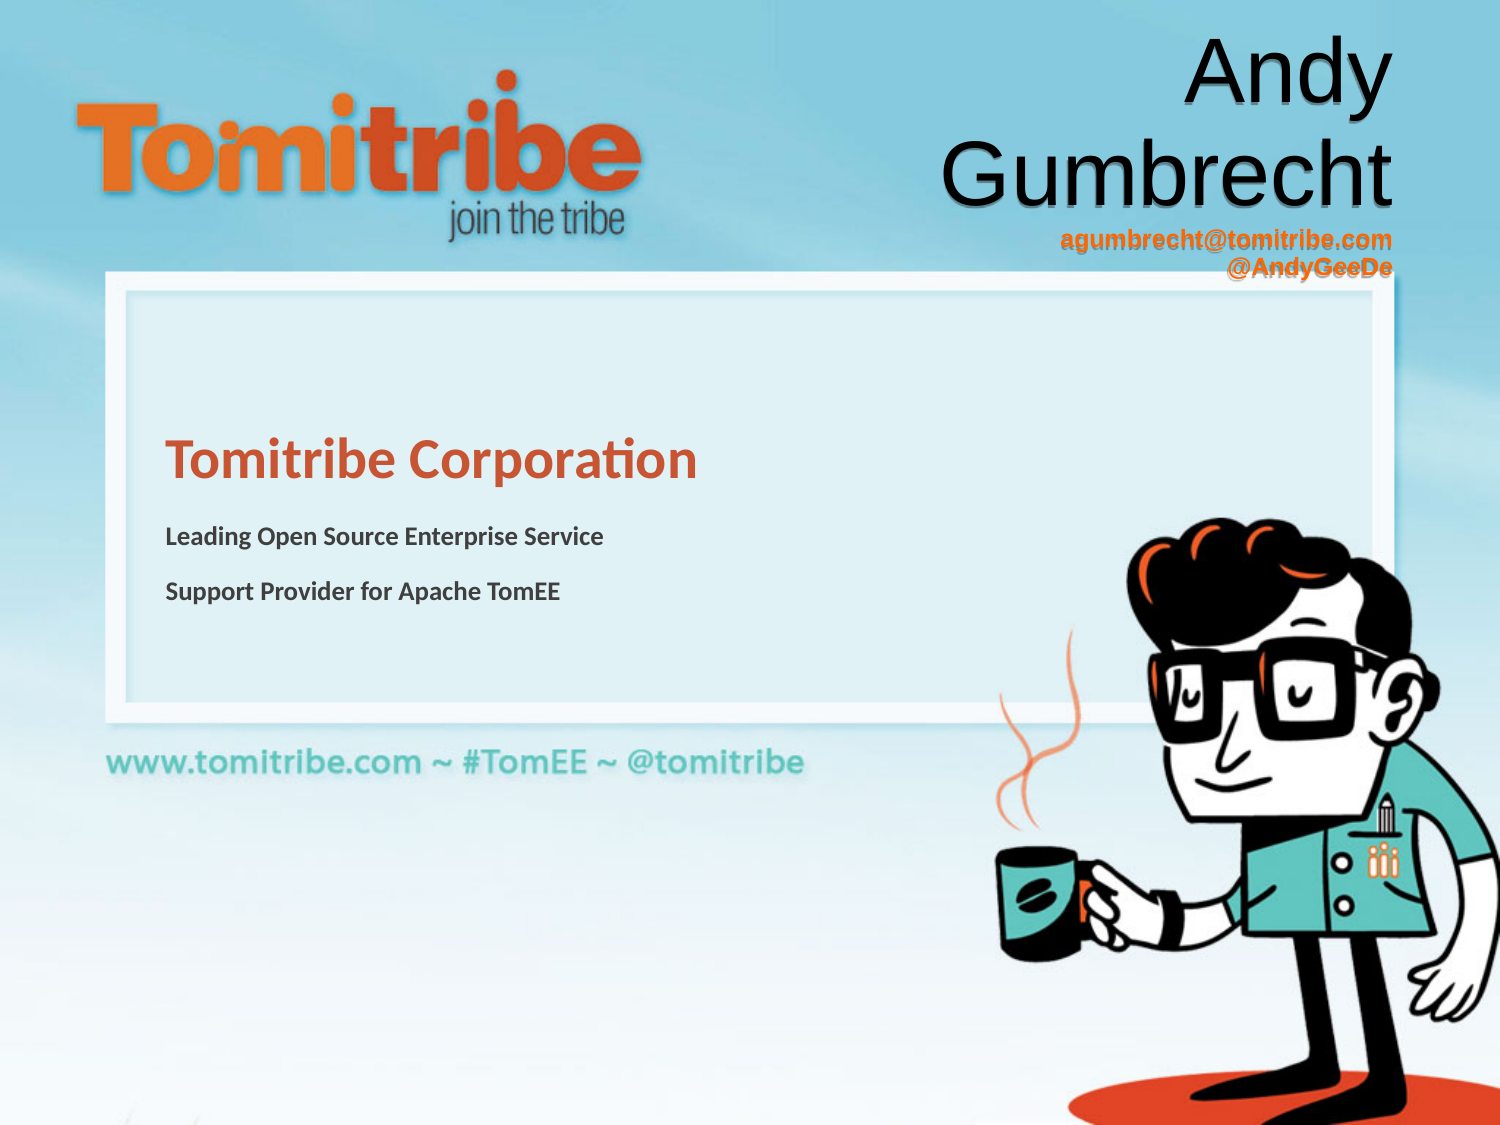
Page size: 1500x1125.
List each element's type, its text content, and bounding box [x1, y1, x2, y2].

text_box Tomitribe Corporation Leading Open Source Enterprise Service Support Provider for Apache TomEE [150, 320, 1345, 668]
picture [0, 0, 1500, 1125]
title Andy Gumbrecht agumbrecht@tomitribe.com @AndyGeeDe [744, 19, 1394, 281]
